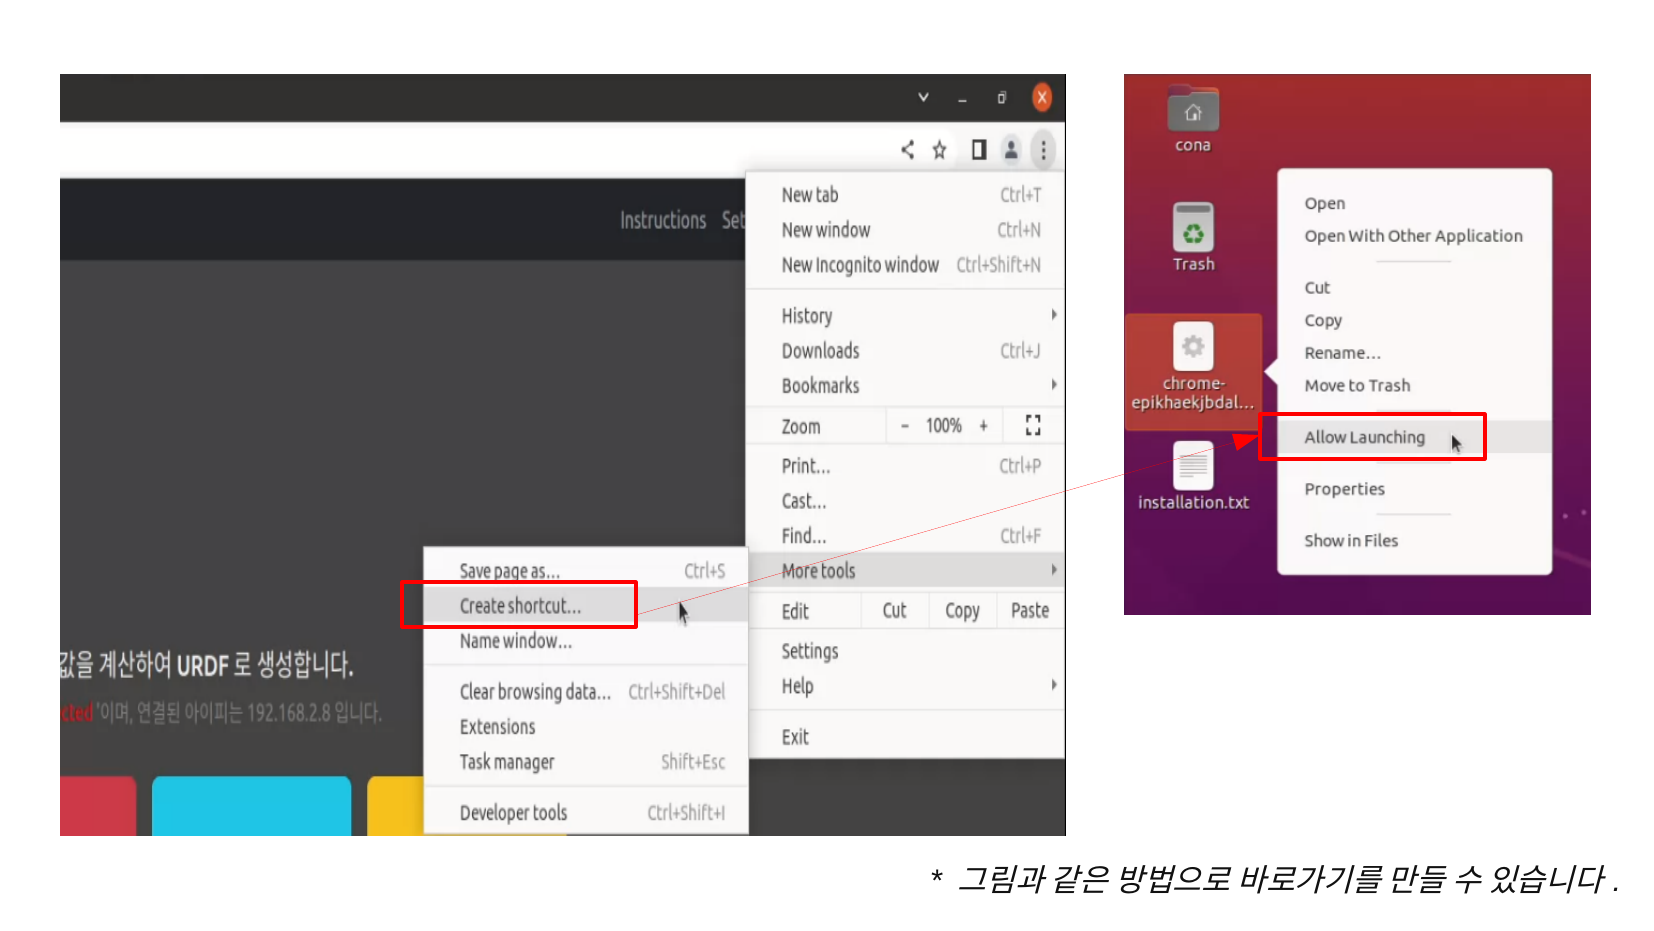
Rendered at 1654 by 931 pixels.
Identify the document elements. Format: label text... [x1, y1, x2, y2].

picture [404, 584, 634, 625]
text_box * 그림과 같은 방법으로 바로가기를 만들 수 있습니다. [915, 825, 1654, 931]
picture [60, 74, 1066, 836]
picture [1124, 74, 1591, 615]
picture [1262, 416, 1483, 457]
